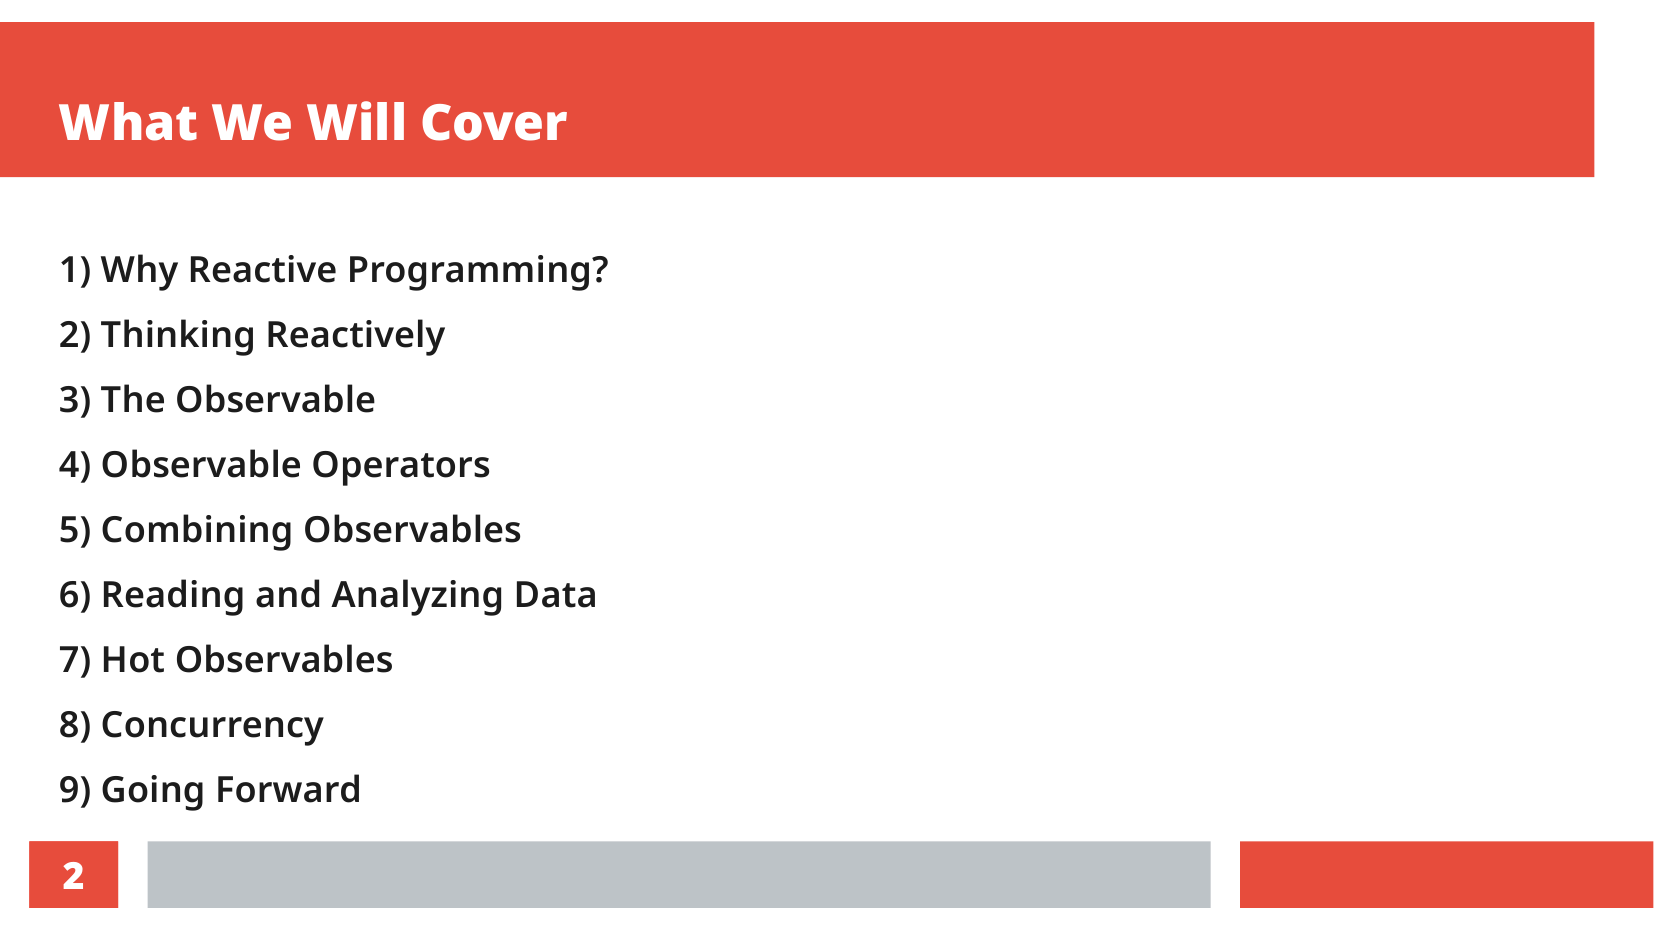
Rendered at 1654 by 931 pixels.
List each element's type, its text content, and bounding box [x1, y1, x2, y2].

list 1) Why Reactive Programming? 2) Thinking Reactively 3) The Observable 4) Observable Operators 5) Combining Observables 6) Reading and Analyzing Data 7) Hot Observables 8) Concurrency 9) Going Forward [58, 243, 1565, 820]
title What We Will Cover [58, 44, 1595, 155]
